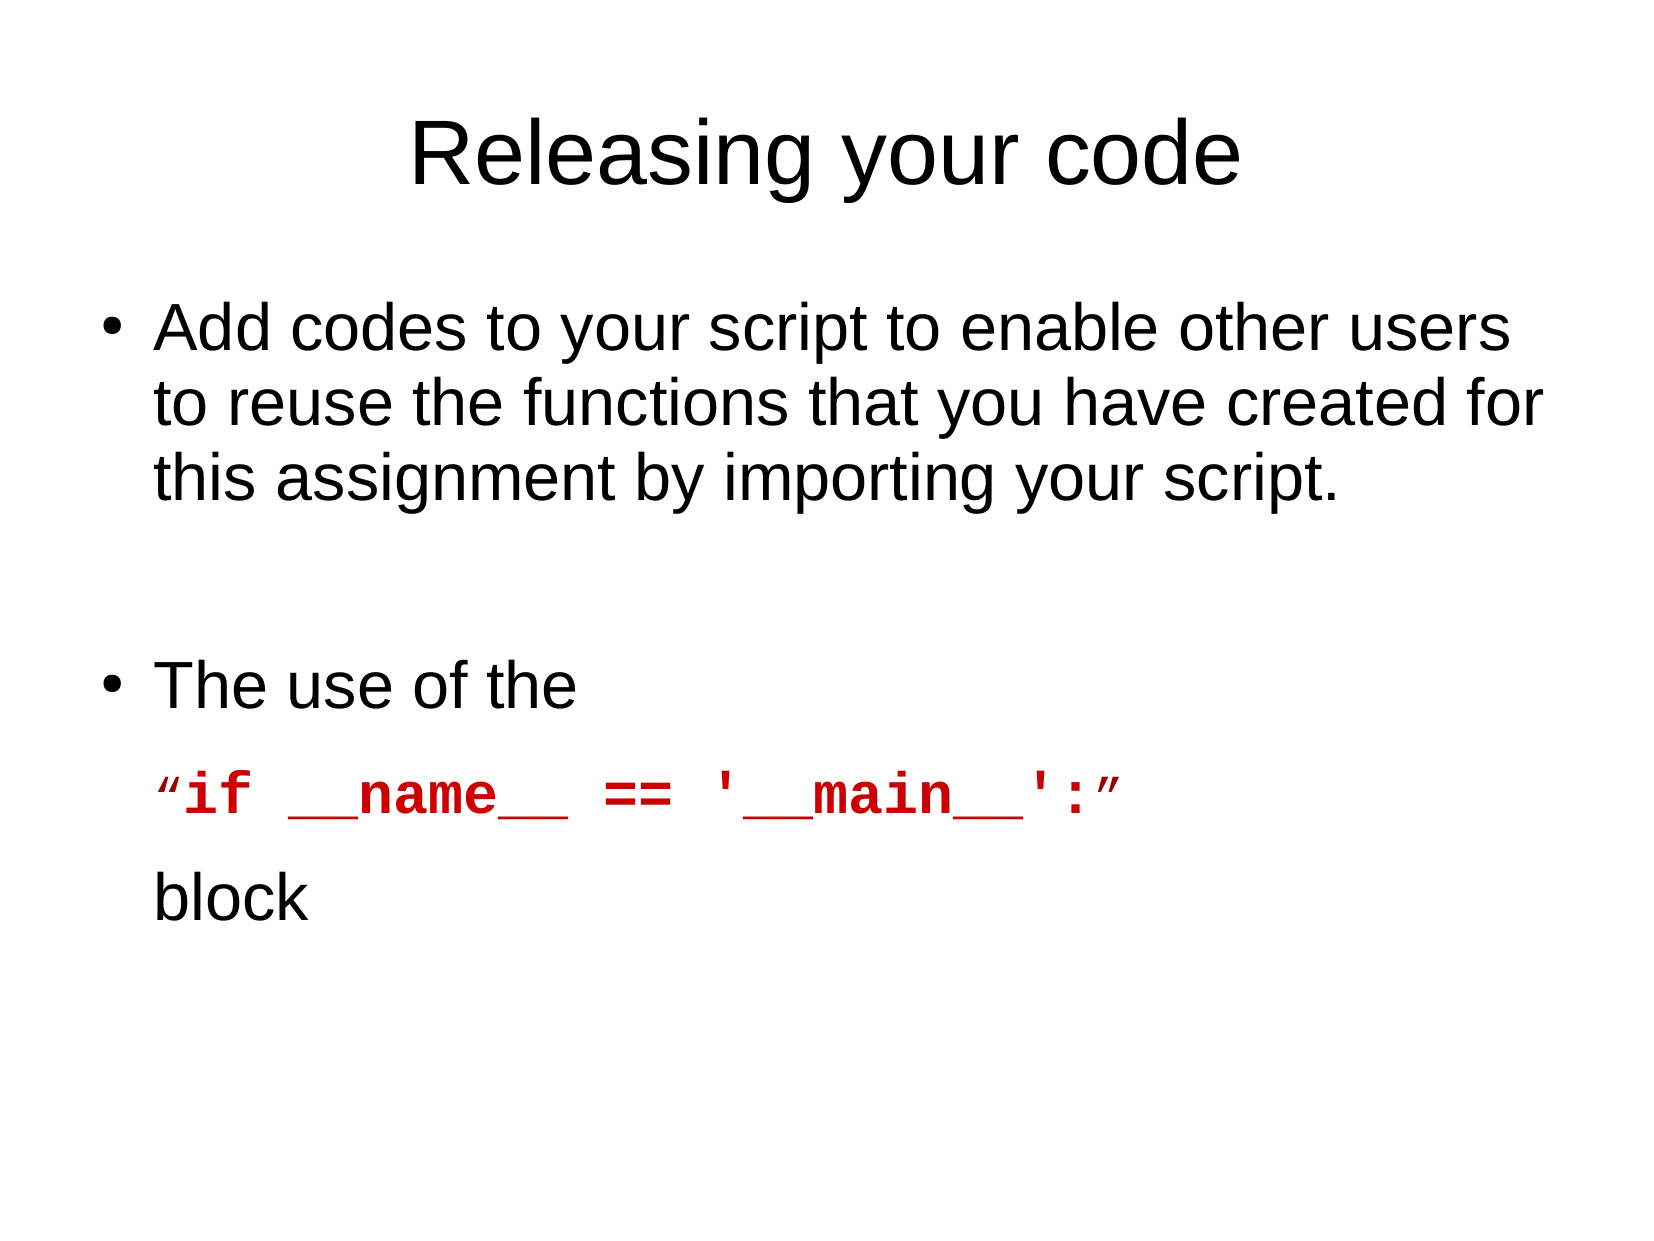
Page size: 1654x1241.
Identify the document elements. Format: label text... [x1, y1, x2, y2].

title Releasing your code [82, 49, 1571, 257]
list Add codes to your script to enable other users to reuse the functions that you have created for this assignment by importing your script. The use of the “if __name__ == '__main__':” block [82, 290, 1571, 1010]
